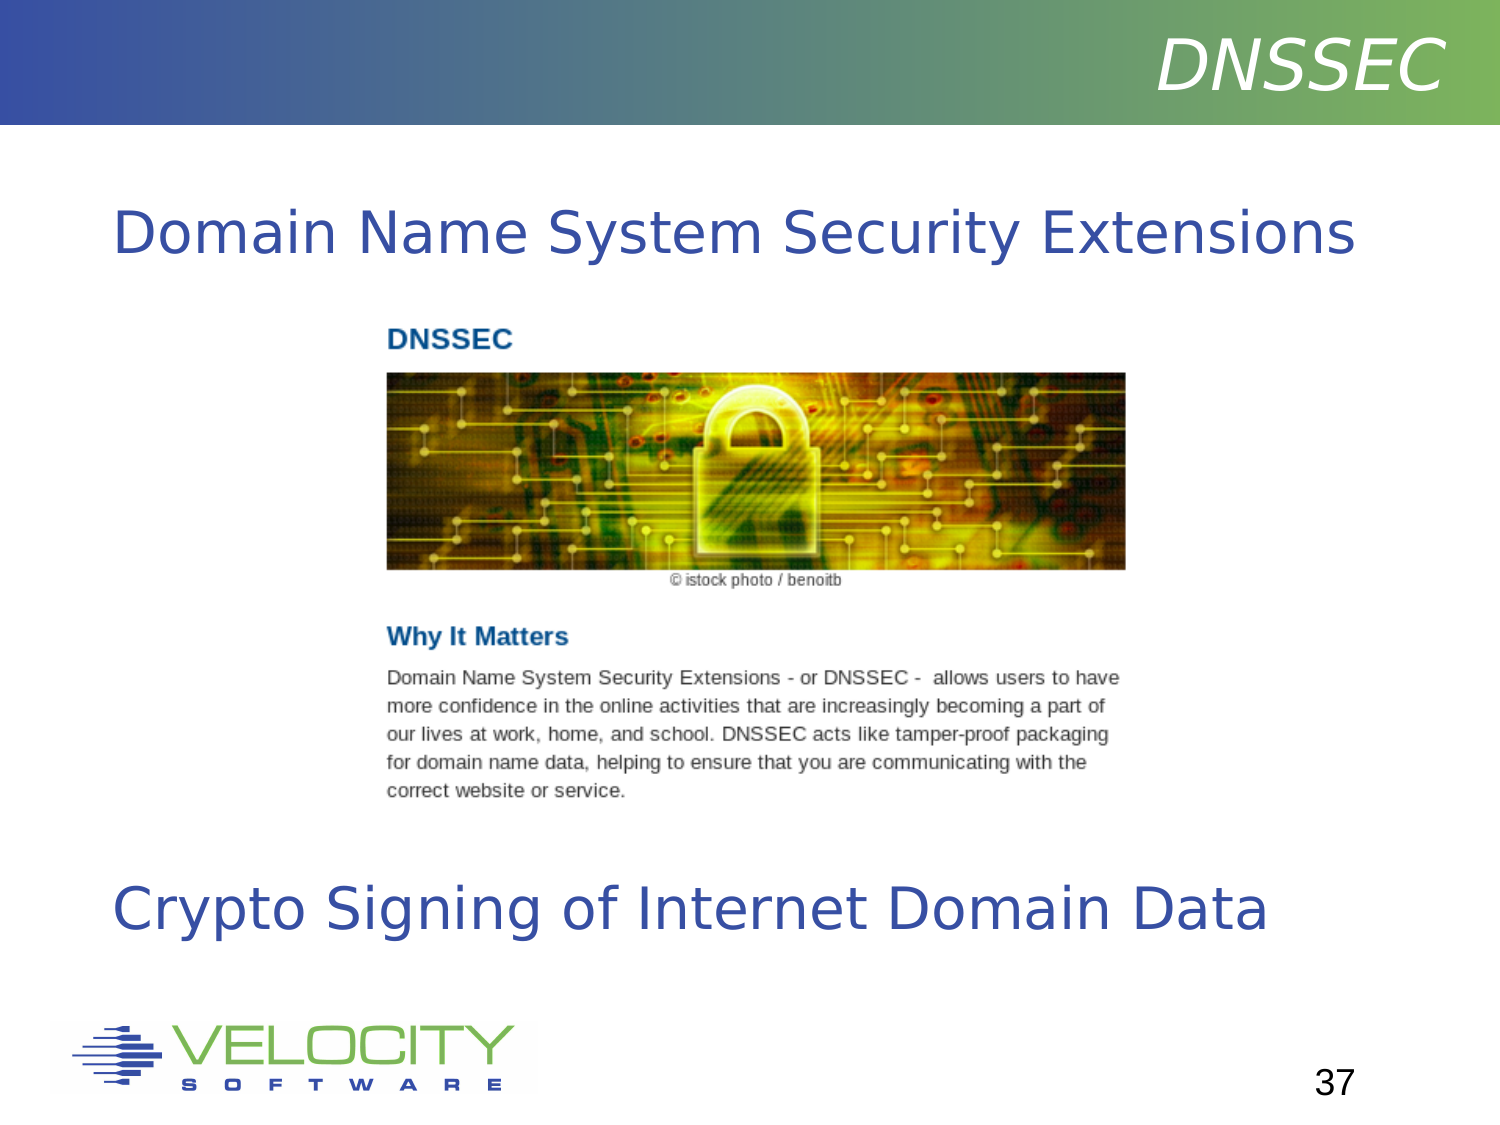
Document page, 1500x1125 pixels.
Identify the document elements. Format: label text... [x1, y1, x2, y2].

list Domain Name System Security Extensions Crypto Signing of Internet Domain Data [70, 187, 1438, 988]
title DNSSEC [62, 12, 1463, 113]
picture [373, 318, 1140, 810]
picture [50, 1021, 538, 1094]
